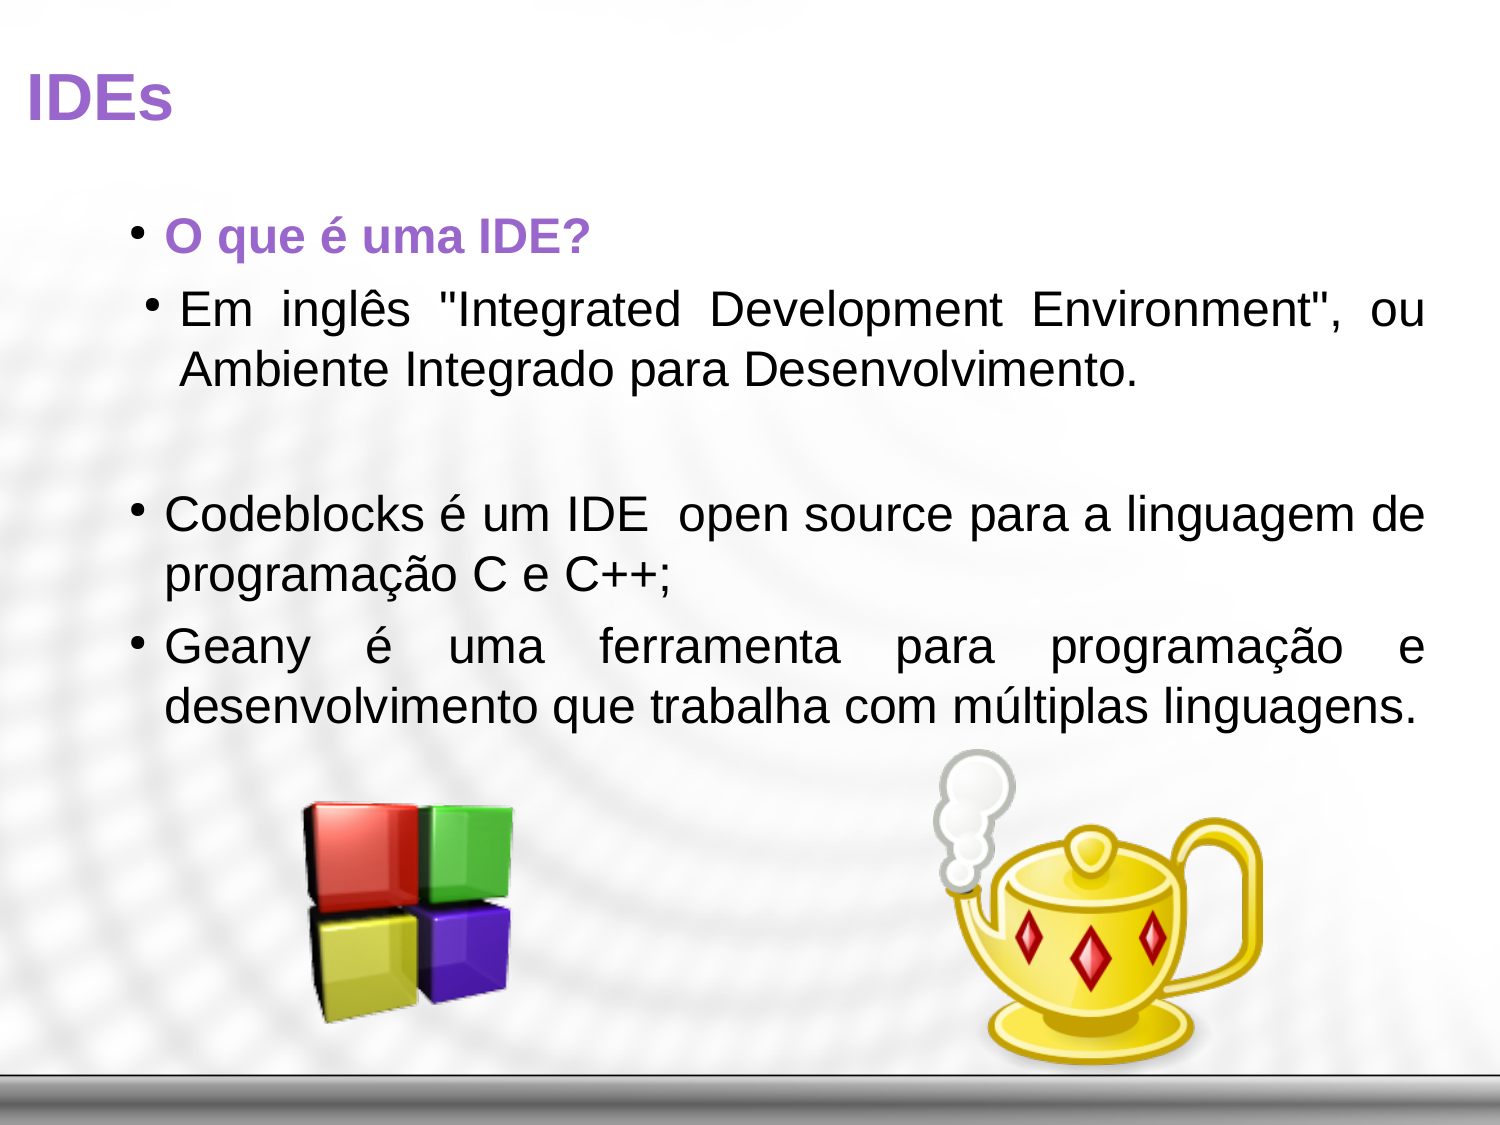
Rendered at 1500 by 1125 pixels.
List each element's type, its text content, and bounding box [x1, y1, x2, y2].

title IDEs [11, 46, 1365, 142]
list O que é uma IDE? Em inglês "Integrated Development Environment", ou Ambiente Integrado para Desenvolvimento. Codeblocks é um IDE open source para a linguagem de programação C e C++; Geany é uma ferramenta para programação e desenvolvimento que trabalha com múltiplas linguagens. [58, 196, 1442, 1036]
picture [0, 0, 1500, 1125]
